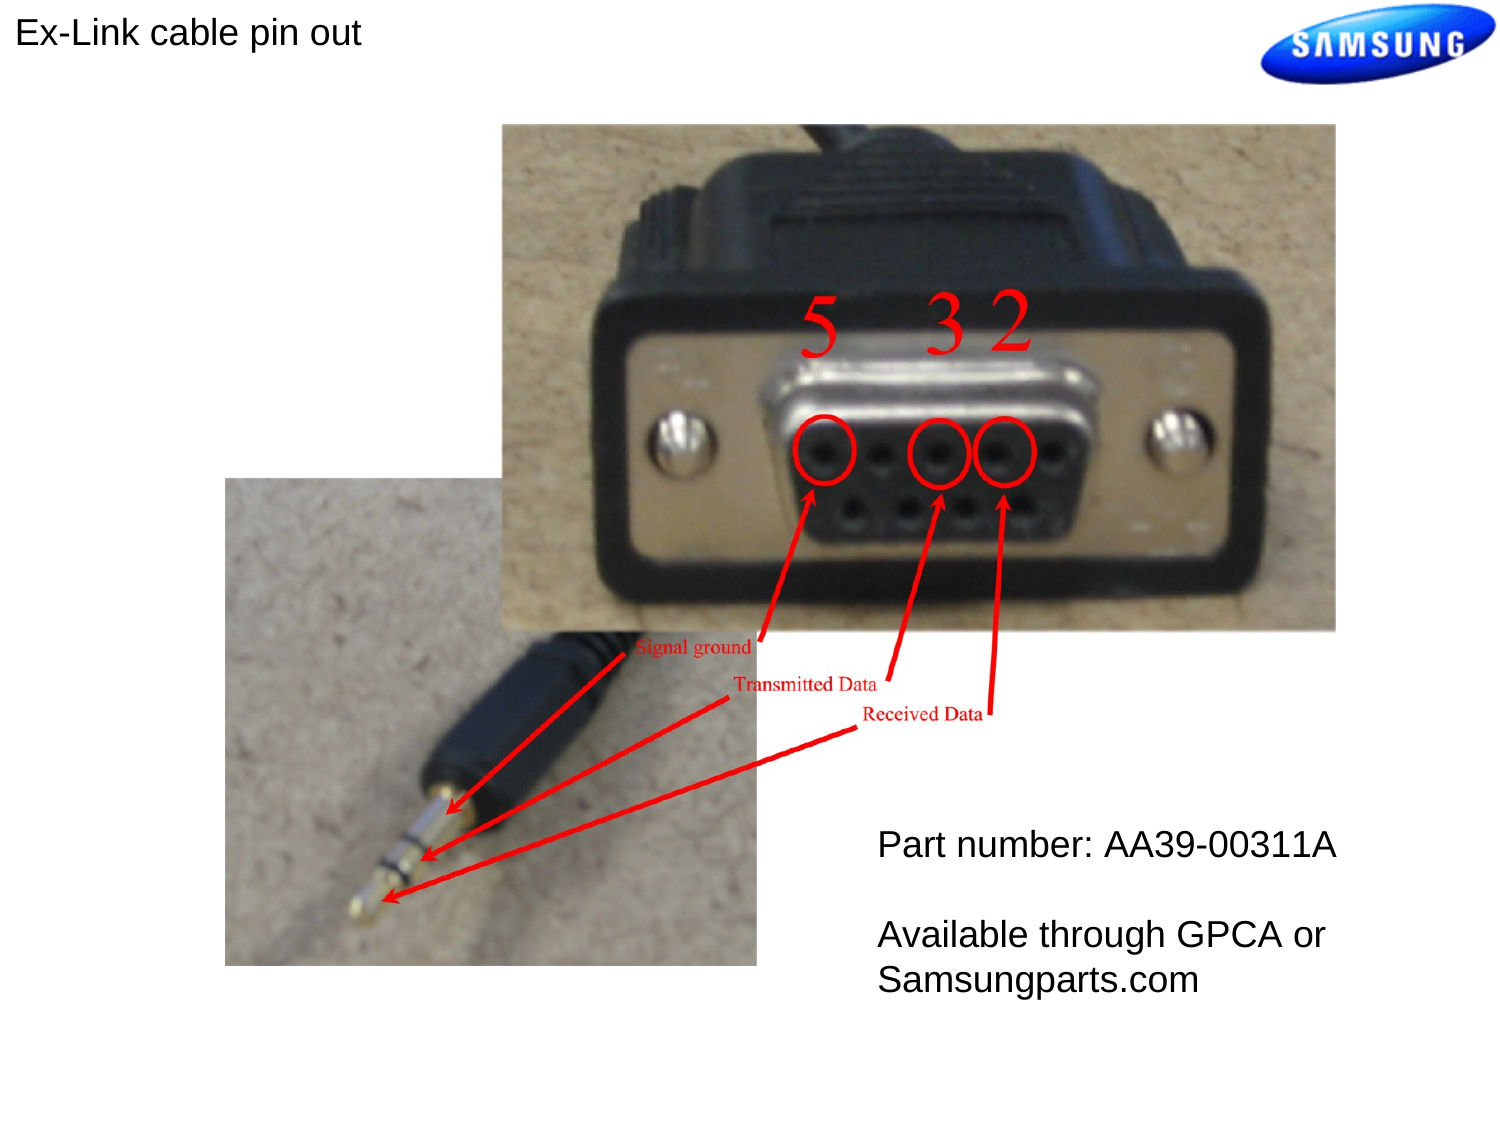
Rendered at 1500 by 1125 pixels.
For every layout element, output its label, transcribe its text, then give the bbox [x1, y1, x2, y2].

picture [1256, 0, 1500, 88]
picture [225, 124, 1336, 966]
text_box Part number: AA39-00311A Available through GPCA or Samsungparts.com [862, 812, 1426, 1008]
text_box Ex-Link cable pin out [0, 0, 400, 61]
